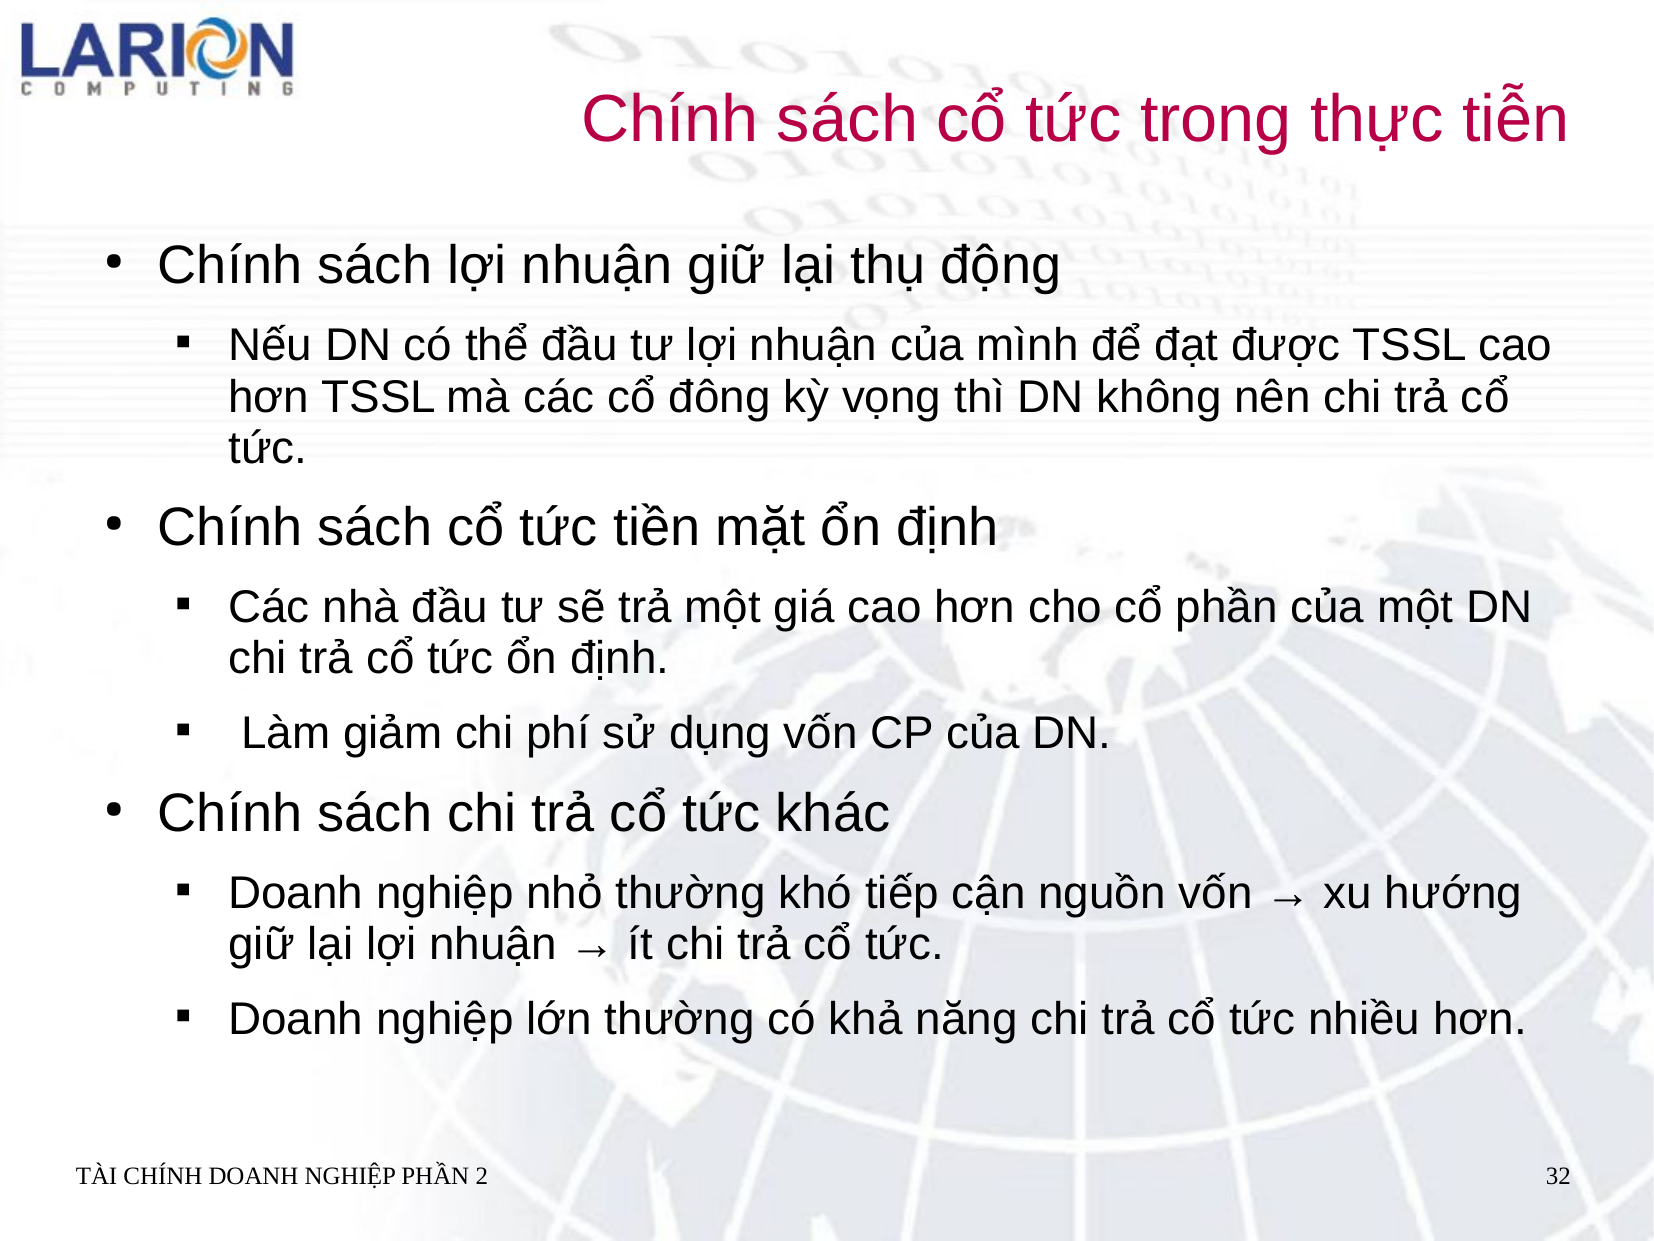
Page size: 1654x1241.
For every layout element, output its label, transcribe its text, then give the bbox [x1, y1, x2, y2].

title Chính sách cổ tức trong thực tiễn [300, 49, 1571, 188]
picture [0, 0, 1654, 1241]
list Chính sách lợi nhuận giữ lại thụ động Nếu DN có thể đầu tư lợi nhuận của mình để đạt được TSSL cao hơn TSSL mà các cổ đông kỳ vọng thì DN không nên chi trả cổ tức. Chính sách cổ tức tiền mặt ổn định Các nhà đầu tư sẽ trả một giá cao hơn cho cổ phần của một DN chi trả cổ tức ổn định. Làm giảm chi phí sử dụng vốn CP của DN. Chính sách chi trả cổ tức khác Doanh nghiệp nhỏ thường khó tiếp cận nguồn vốn → xu hướng giữ lại lợi nhuận → ít chi trả cổ tức. Doanh nghiệp lớn thường có khả năng chi trả cổ tức nhiều hơn. [86, 234, 1576, 1043]
